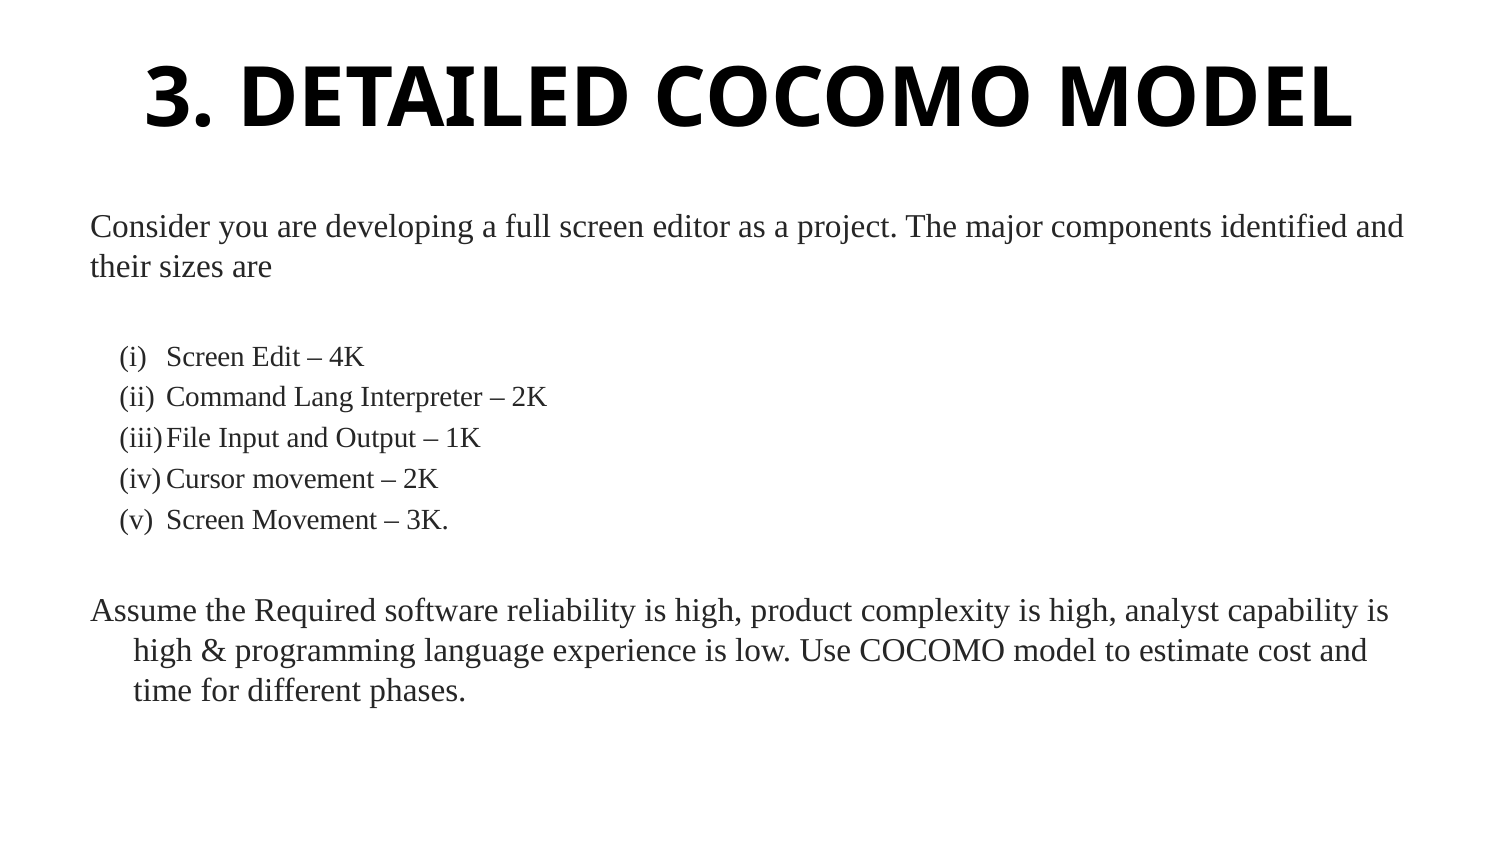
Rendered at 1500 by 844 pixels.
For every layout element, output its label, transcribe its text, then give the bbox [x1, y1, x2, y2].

title 3. Detailed COCOMO Model [75, 23, 1425, 164]
list Consider you are developing a full screen editor as a project. The major components identified and their sizes are Screen Edit – 4K Command Lang Interpreter – 2K File Input and Output – 1K Cursor movement – 2K Screen Movement – 3K. Assume the Required software reliability is high, product complexity is high, analyst capability is high & programming language experience is low. Use COCOMO model to estimate cost and time for different phases. [75, 196, 1425, 754]
